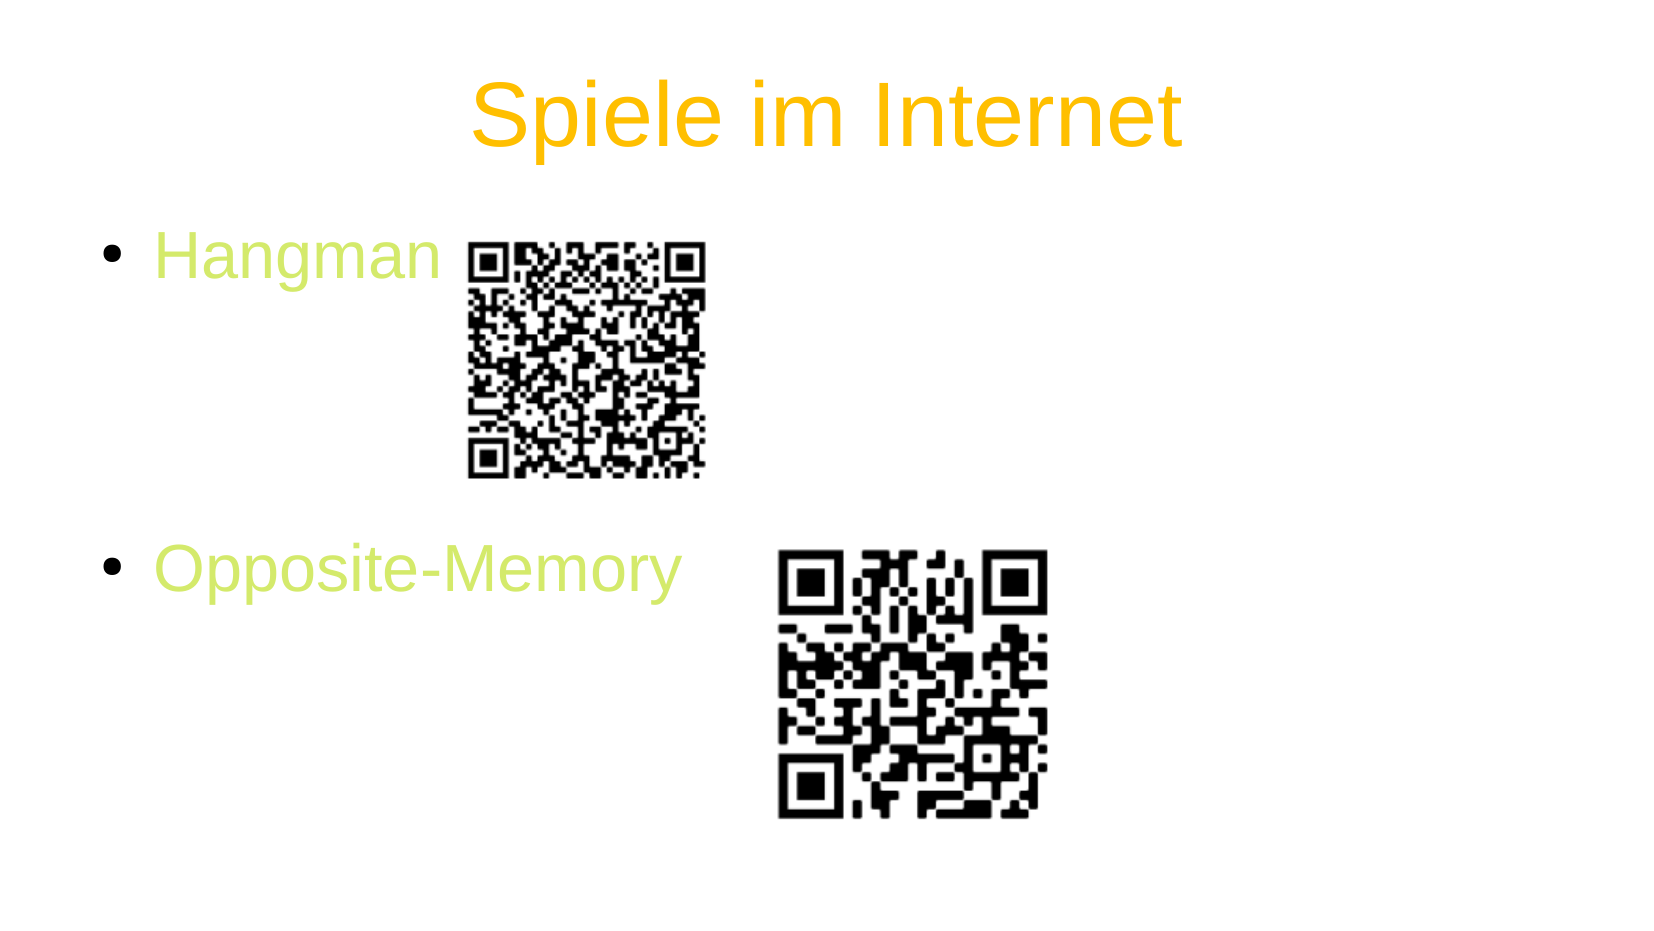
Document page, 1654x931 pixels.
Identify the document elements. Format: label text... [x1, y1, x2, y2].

picture [767, 542, 1057, 827]
picture [464, 236, 709, 496]
list Hangman Opposite-Memory [82, 217, 1571, 758]
title Spiele im Internet [82, 37, 1571, 193]
